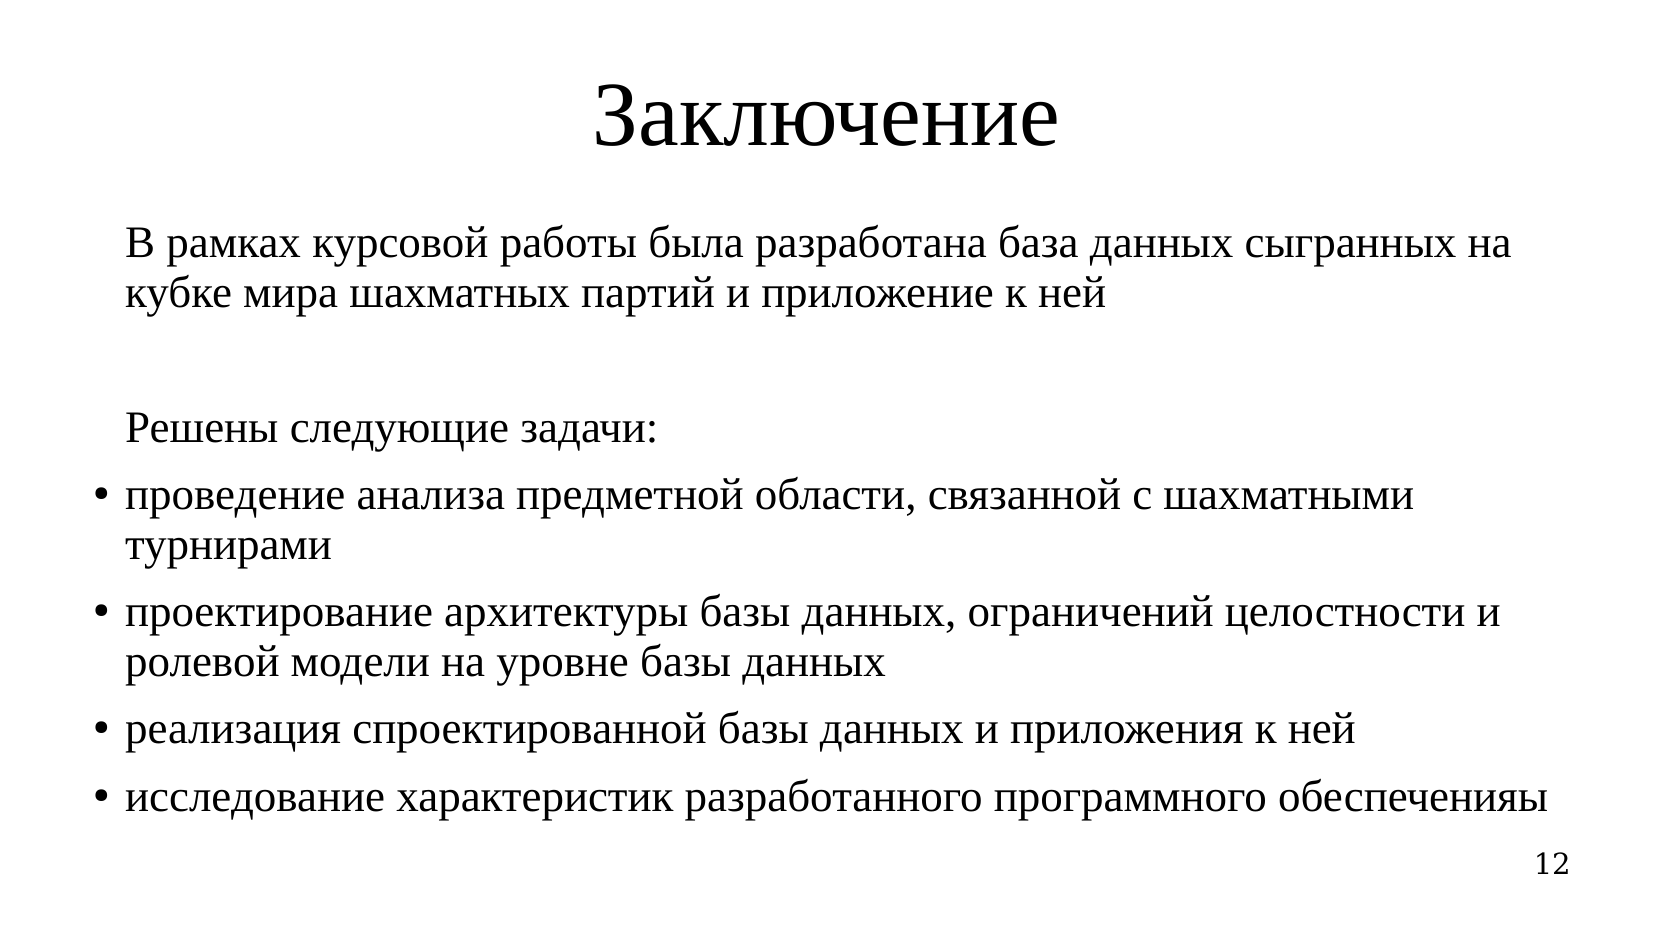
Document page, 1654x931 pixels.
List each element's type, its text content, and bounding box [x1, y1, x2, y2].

title Заключение [82, 37, 1571, 193]
list В рамках курсовой работы была разработана база данных сыгранных на кубке мира шахматных партий и приложение к ней Решены следующие задачи: проведение анализа предметной области, связанной с шахматными турнирами проектирование архитектуры базы данных, ограничений целостности и ролевой модели на уровне базы данных реализация спроектированной базы данных и приложения к ней исследование характеристик разработанного программного обеспеченияы [82, 217, 1571, 863]
